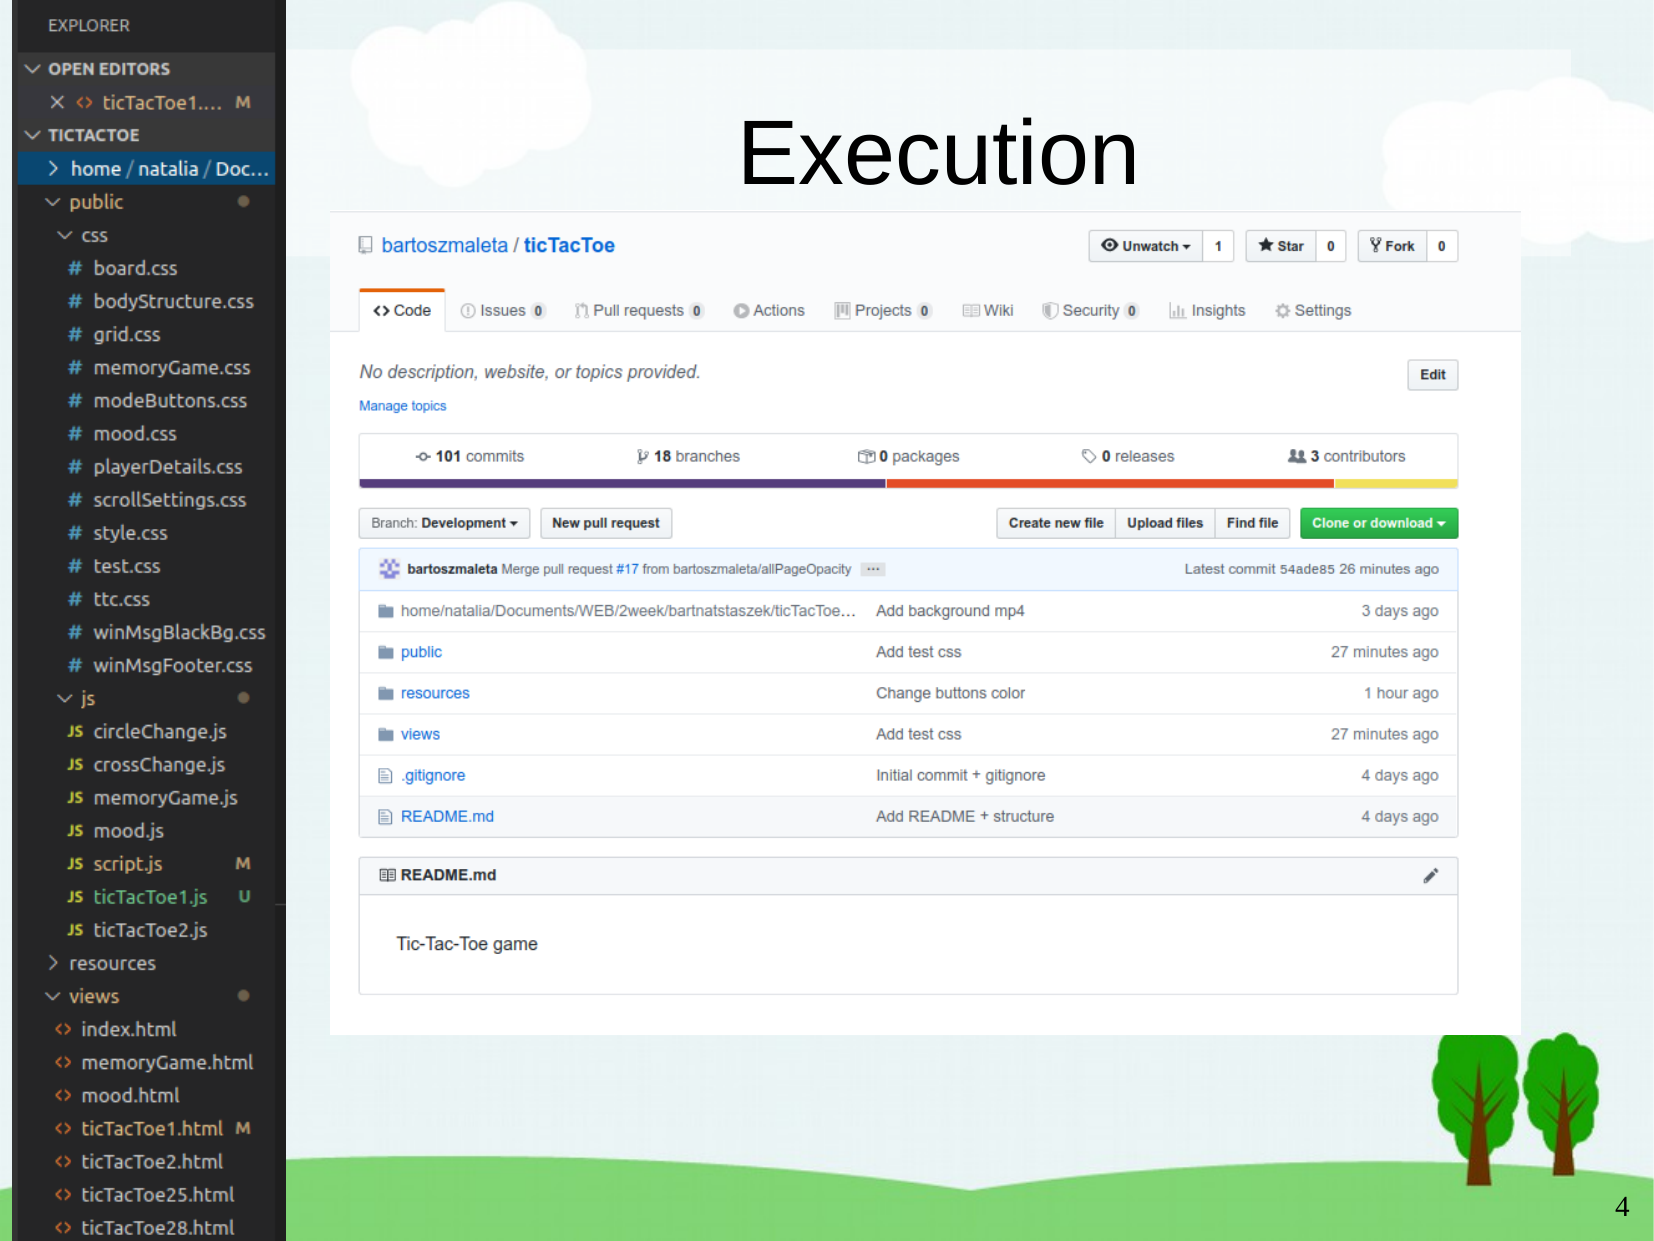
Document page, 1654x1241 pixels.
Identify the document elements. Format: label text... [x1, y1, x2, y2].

picture [0, 0, 1654, 1241]
title Execution [286, 49, 1571, 257]
